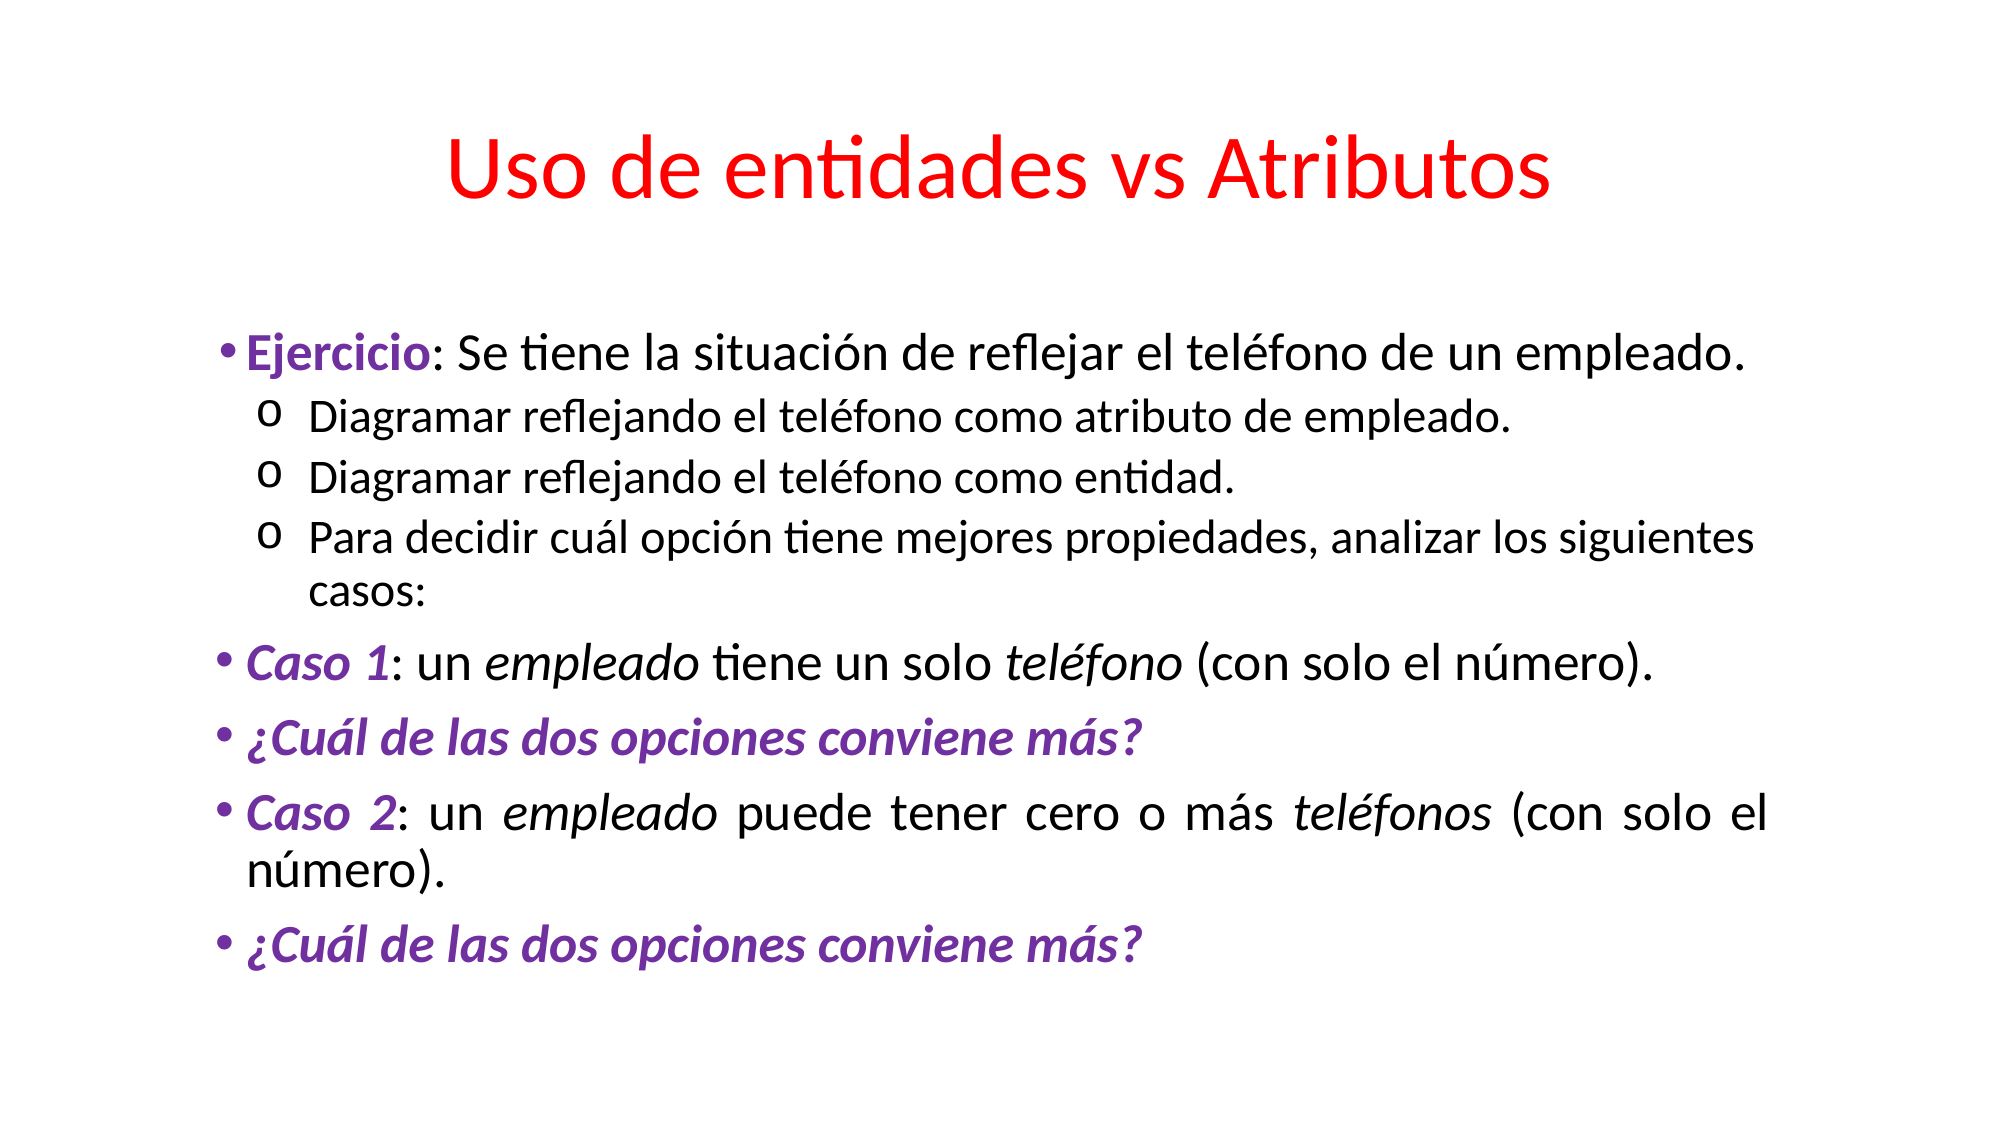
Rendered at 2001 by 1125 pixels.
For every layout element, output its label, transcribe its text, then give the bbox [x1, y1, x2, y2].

title Uso de entidades vs Atributos [137, 59, 1863, 278]
list Ejercicio: Se tiene la situación de reflejar el teléfono de un empleado. Diagramar reflejando el teléfono como atributo de empleado. Diagramar reflejando el teléfono como entidad. Para decidir cuál opción tiene mejores propiedades, analizar los siguientes casos: Caso 1: un empleado tiene un solo teléfono (con solo el número). ¿Cuál de las dos opciones conviene más? Caso 2: un empleado puede tener cero o más teléfonos (con solo el número). ¿Cuál de las dos opciones conviene más? [200, 262, 1785, 997]
